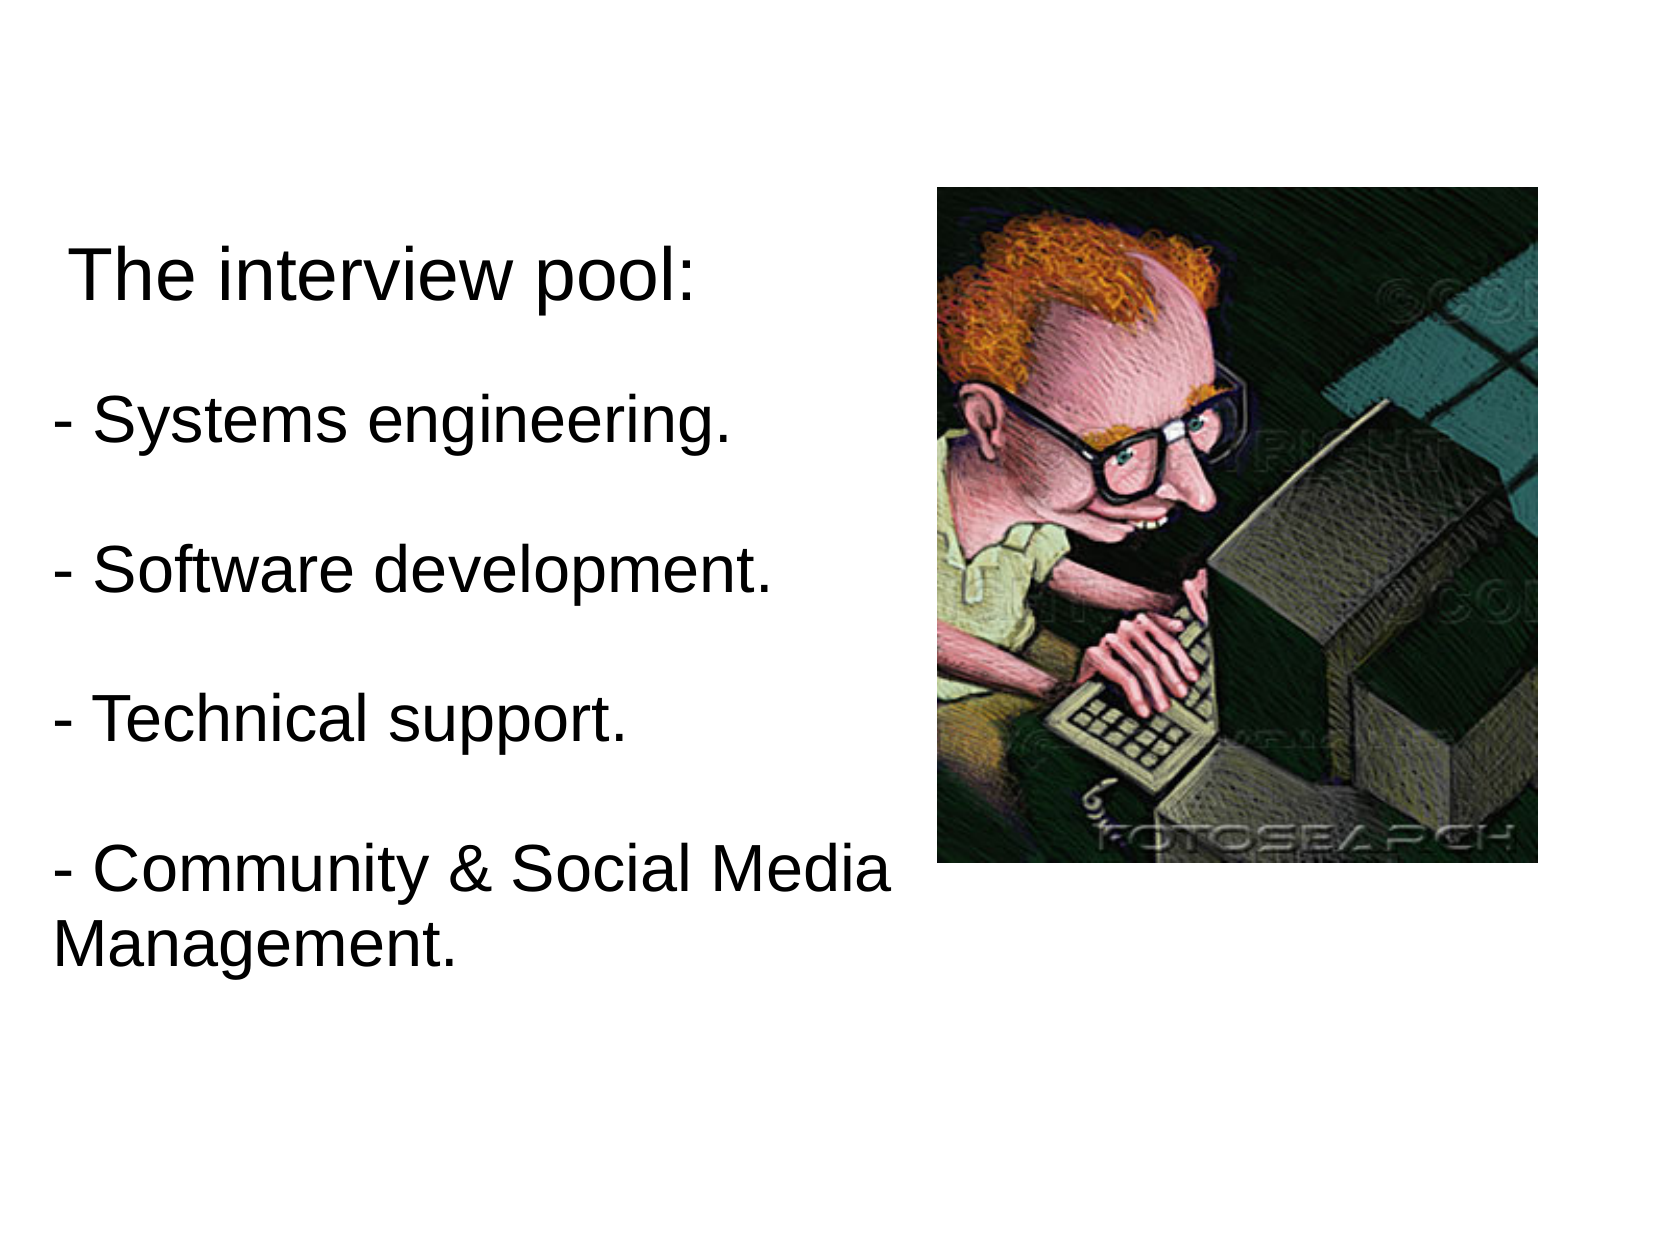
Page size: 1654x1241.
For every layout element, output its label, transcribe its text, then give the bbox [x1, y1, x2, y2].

picture [937, 187, 1538, 863]
text_box The interview pool: [53, 225, 713, 324]
text_box - Systems engineering. - Software development. - Technical support. - Community & Social Media Management. [37, 375, 1051, 988]
